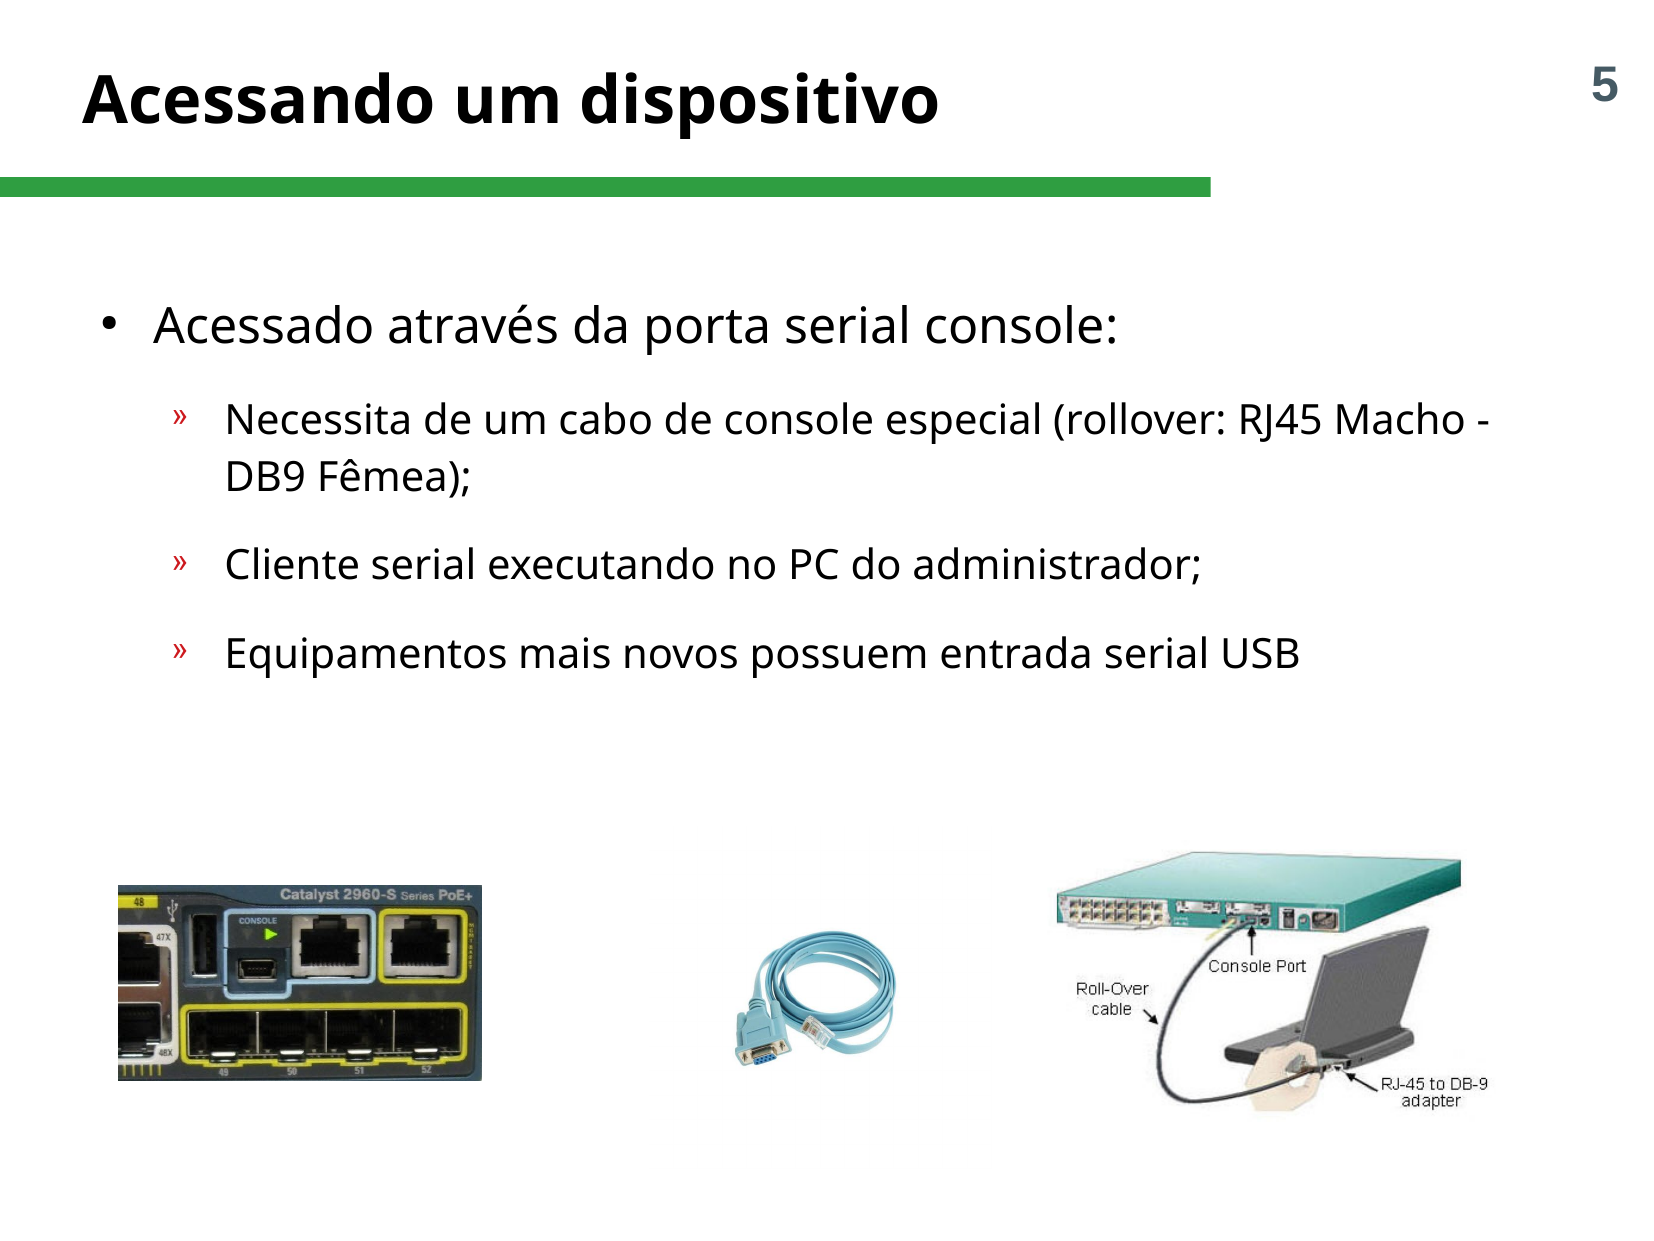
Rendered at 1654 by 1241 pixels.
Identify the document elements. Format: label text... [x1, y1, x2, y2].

picture [118, 885, 482, 1081]
title Acessando um dispositivo [82, 0, 1152, 202]
picture [649, 826, 992, 1169]
picture [1038, 840, 1536, 1123]
list Acessado através da porta serial console: Necessita de um cabo de console especial (rollover: RJ45 Macho - DB9 Fêmea); Cliente serial executando no PC do administrador; Equipamentos mais novos possuem entrada serial USB [82, 290, 1571, 1211]
